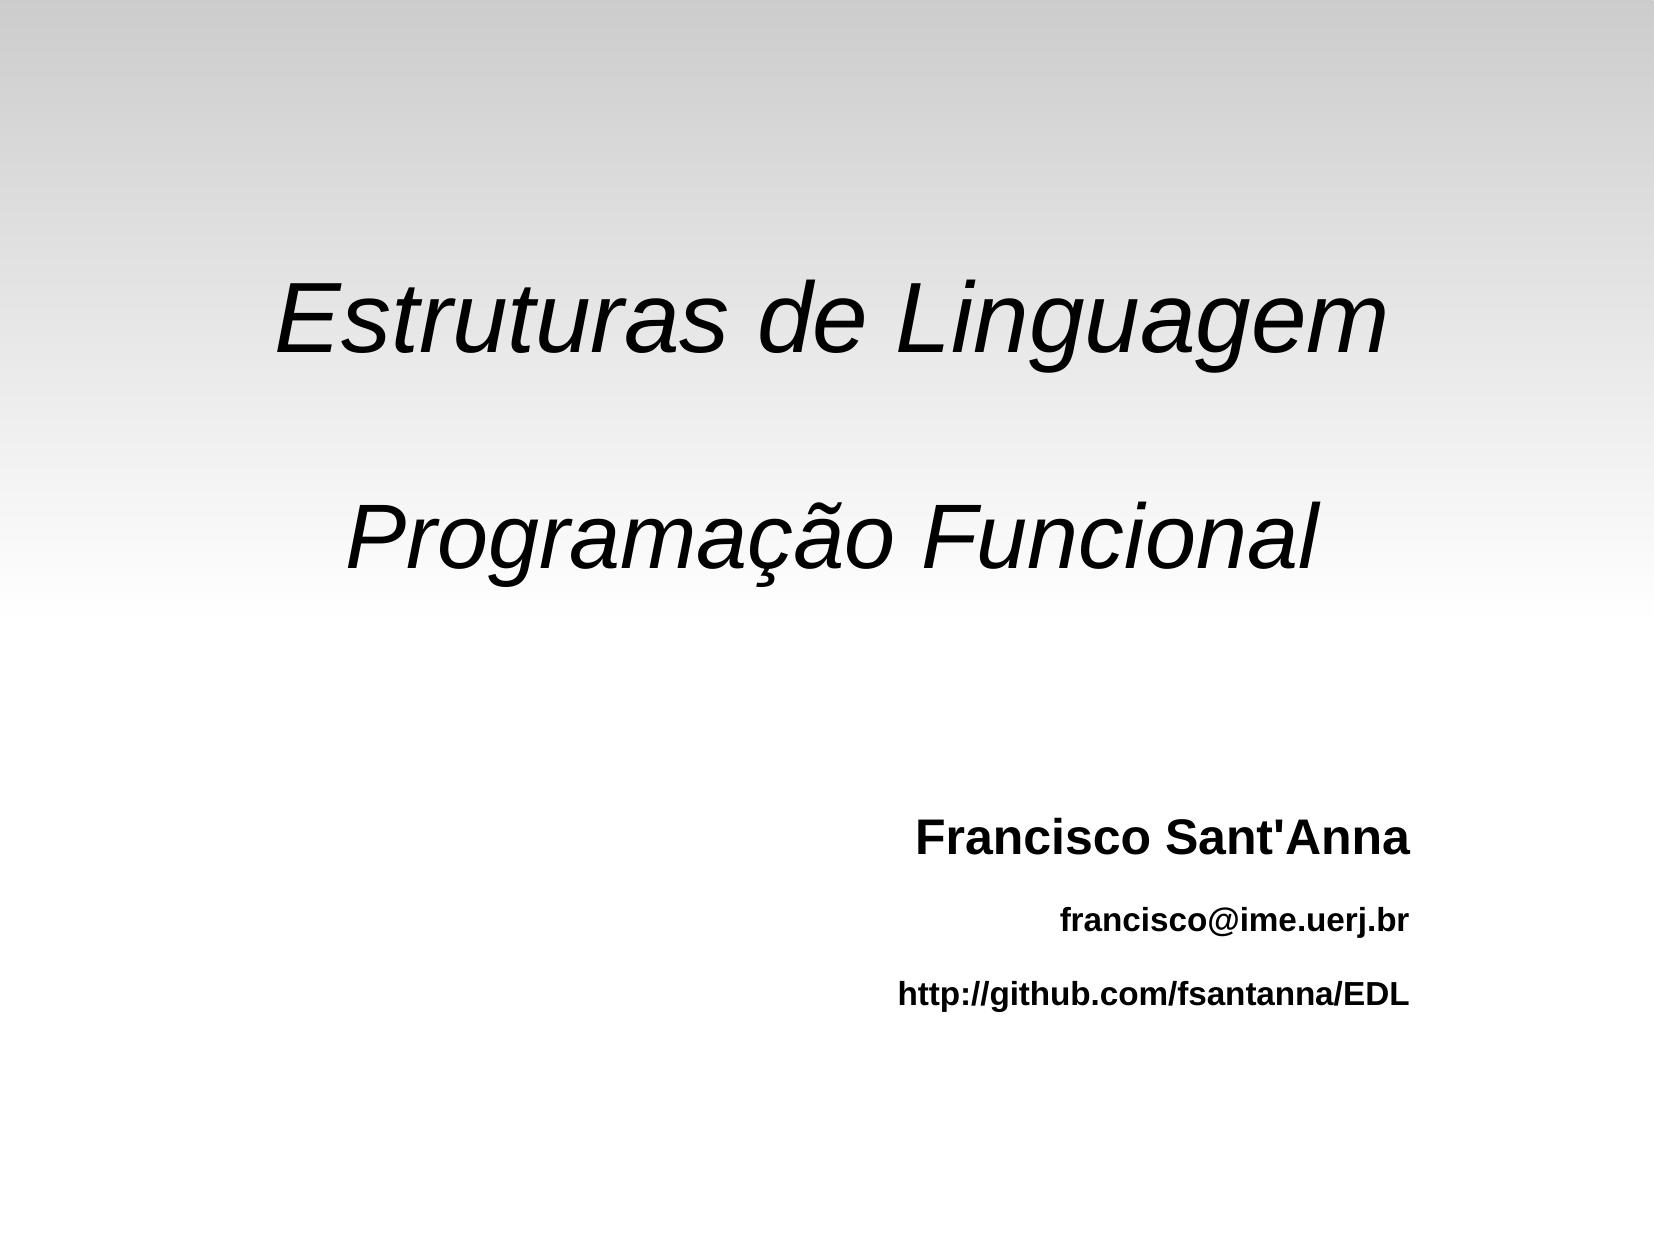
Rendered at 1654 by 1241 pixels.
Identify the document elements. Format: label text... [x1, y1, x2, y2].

subtitle Estruturas de Linguagem Programação Funcional [88, 257, 1577, 593]
text_box Francisco Sant'Anna francisco@ime.uerj.br http://github.com/fsantanna/EDL [882, 801, 1425, 1023]
